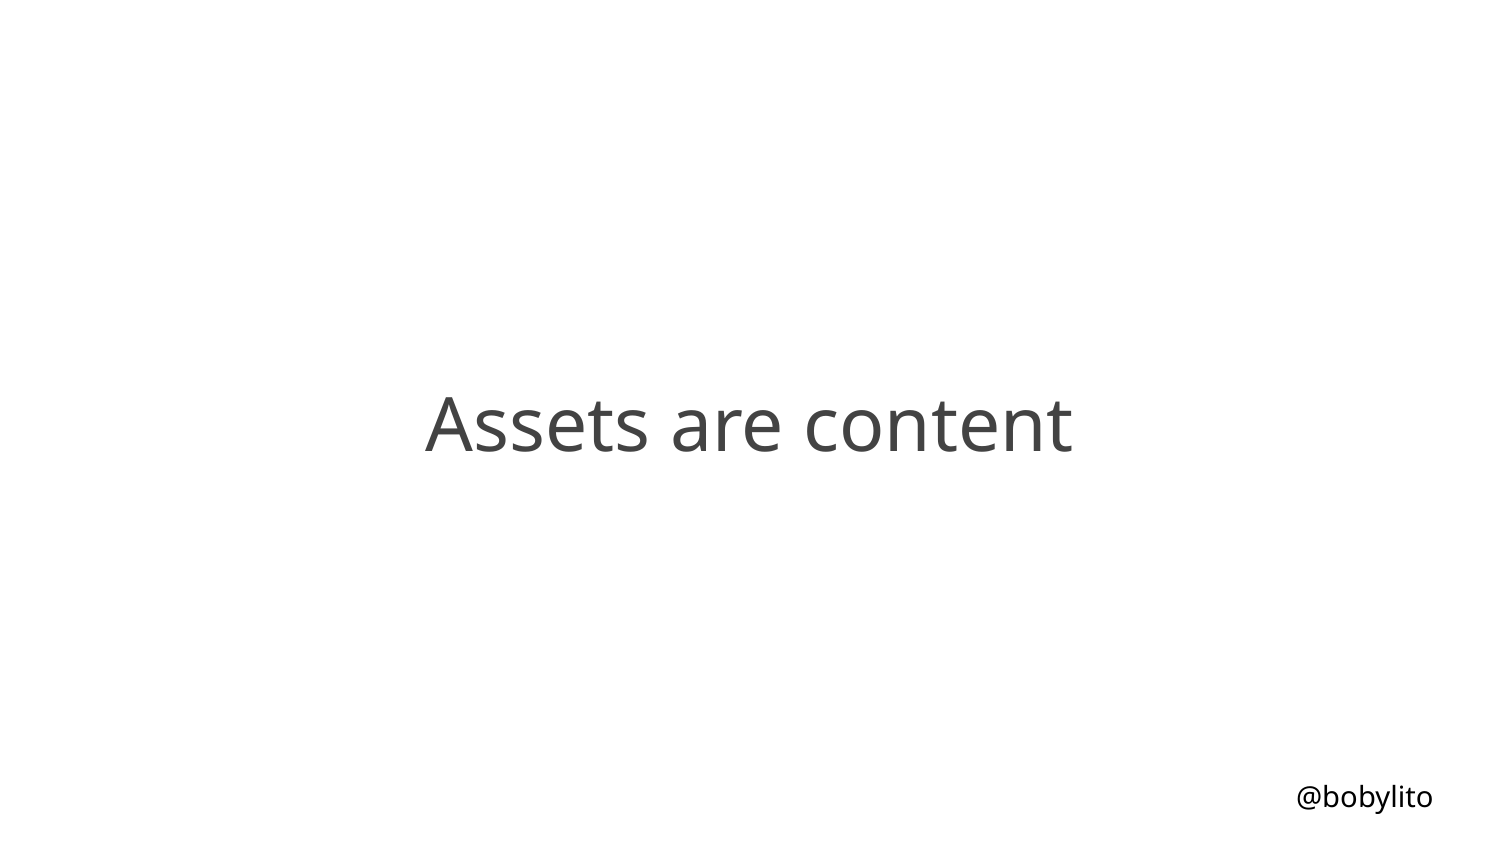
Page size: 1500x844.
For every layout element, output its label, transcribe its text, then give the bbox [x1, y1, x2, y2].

title Assets are content [51, 352, 1449, 491]
